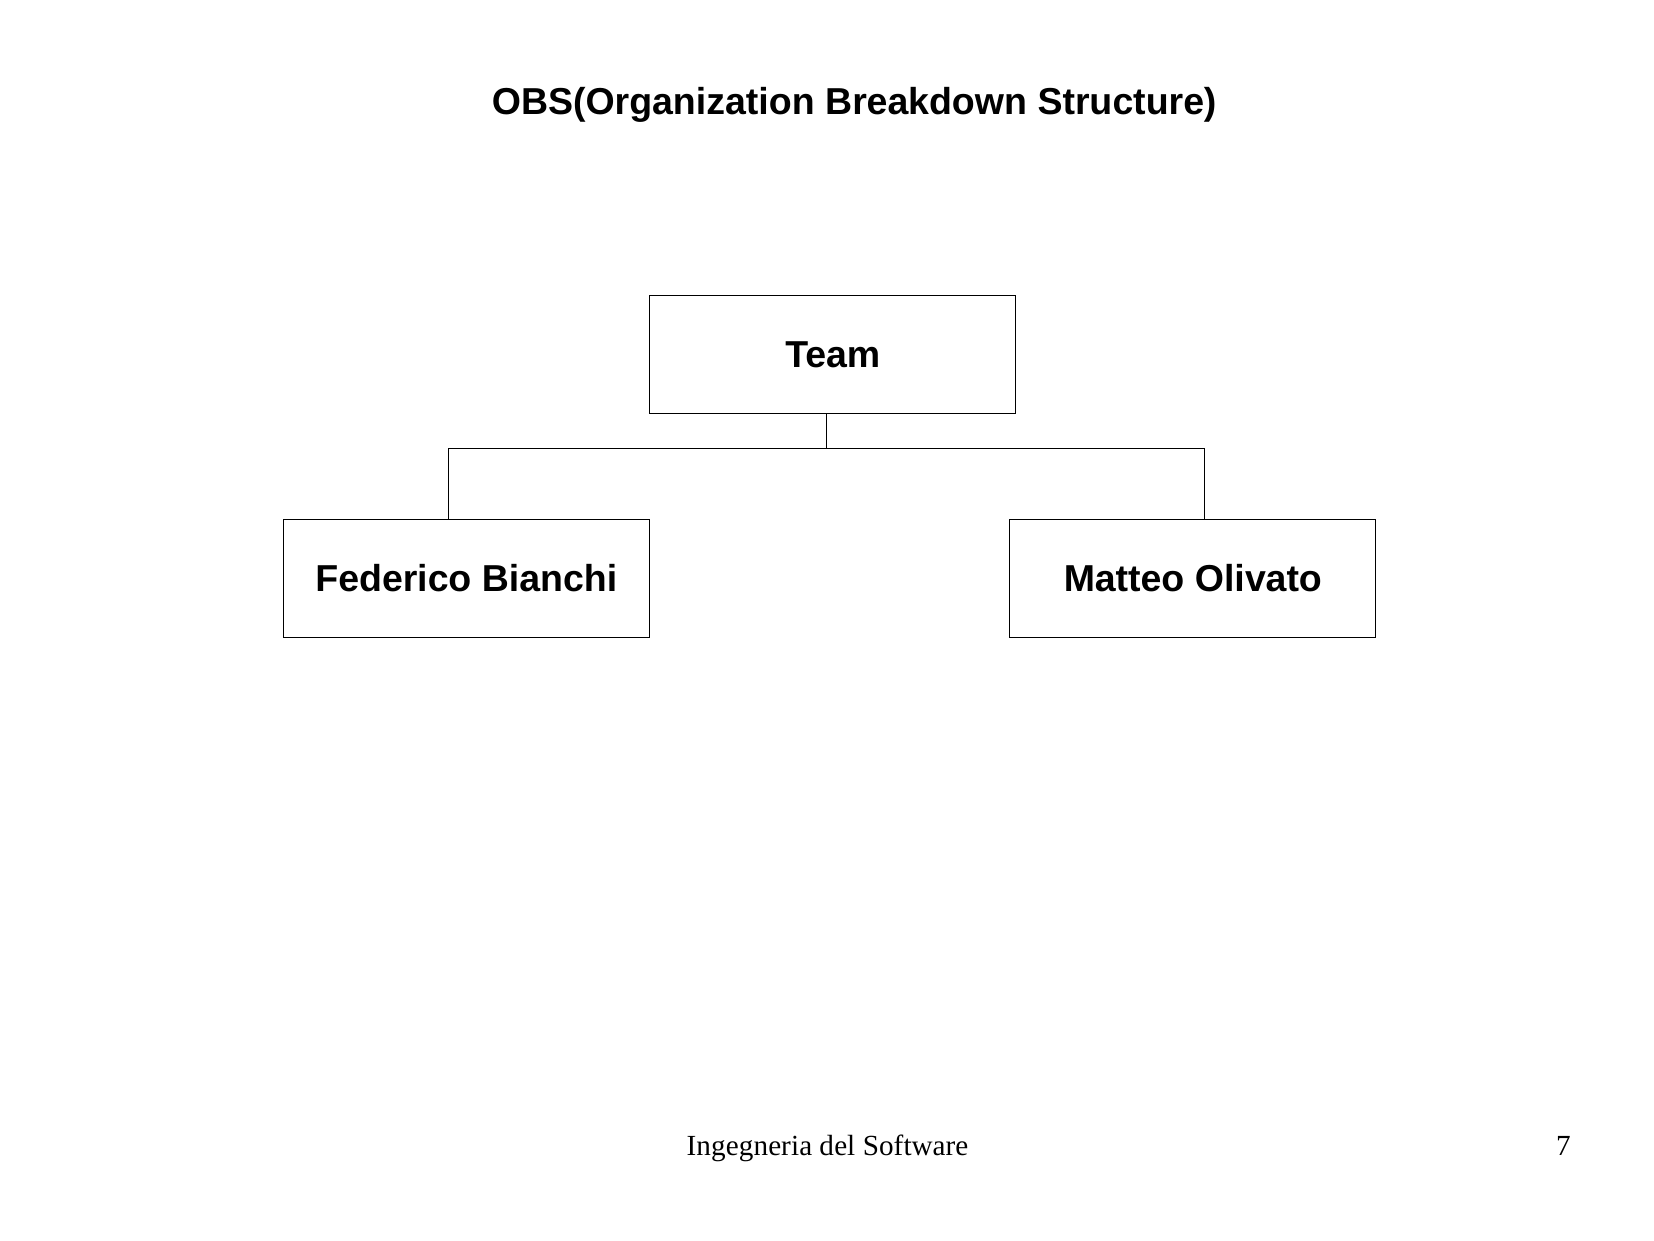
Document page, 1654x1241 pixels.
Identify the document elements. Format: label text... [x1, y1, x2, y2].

text_box Federico Bianchi [283, 519, 650, 638]
text_box Matteo Olivato [1009, 519, 1376, 638]
text_box OBS(Organization Breakdown Structure) [477, 73, 1232, 130]
text_box Team [649, 295, 1016, 414]
